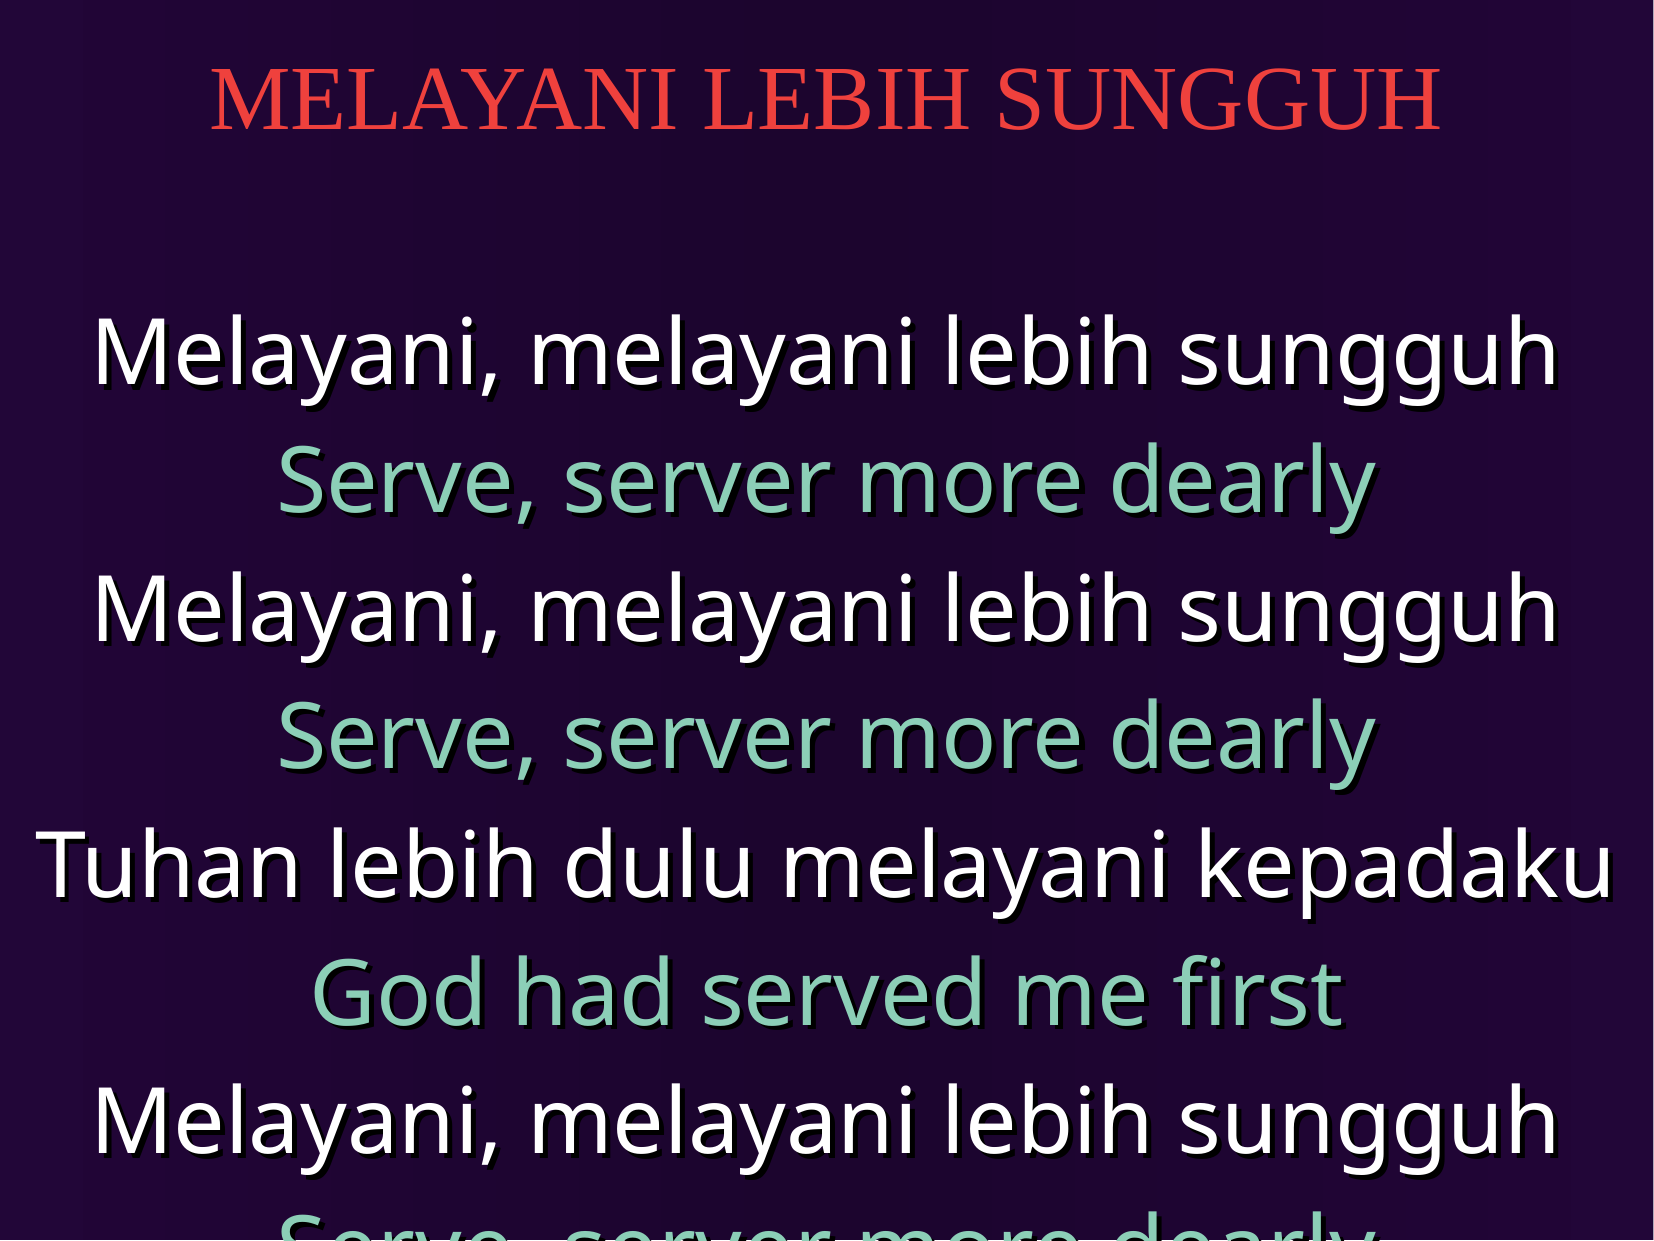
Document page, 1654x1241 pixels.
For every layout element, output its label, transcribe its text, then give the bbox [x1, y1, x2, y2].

text_box Serve, server more dearly Serve, server more dearly God had served me first Serve, server more dearly [0, 279, 1654, 1232]
text_box Melayani lebih sungguh [0, 40, 1654, 277]
